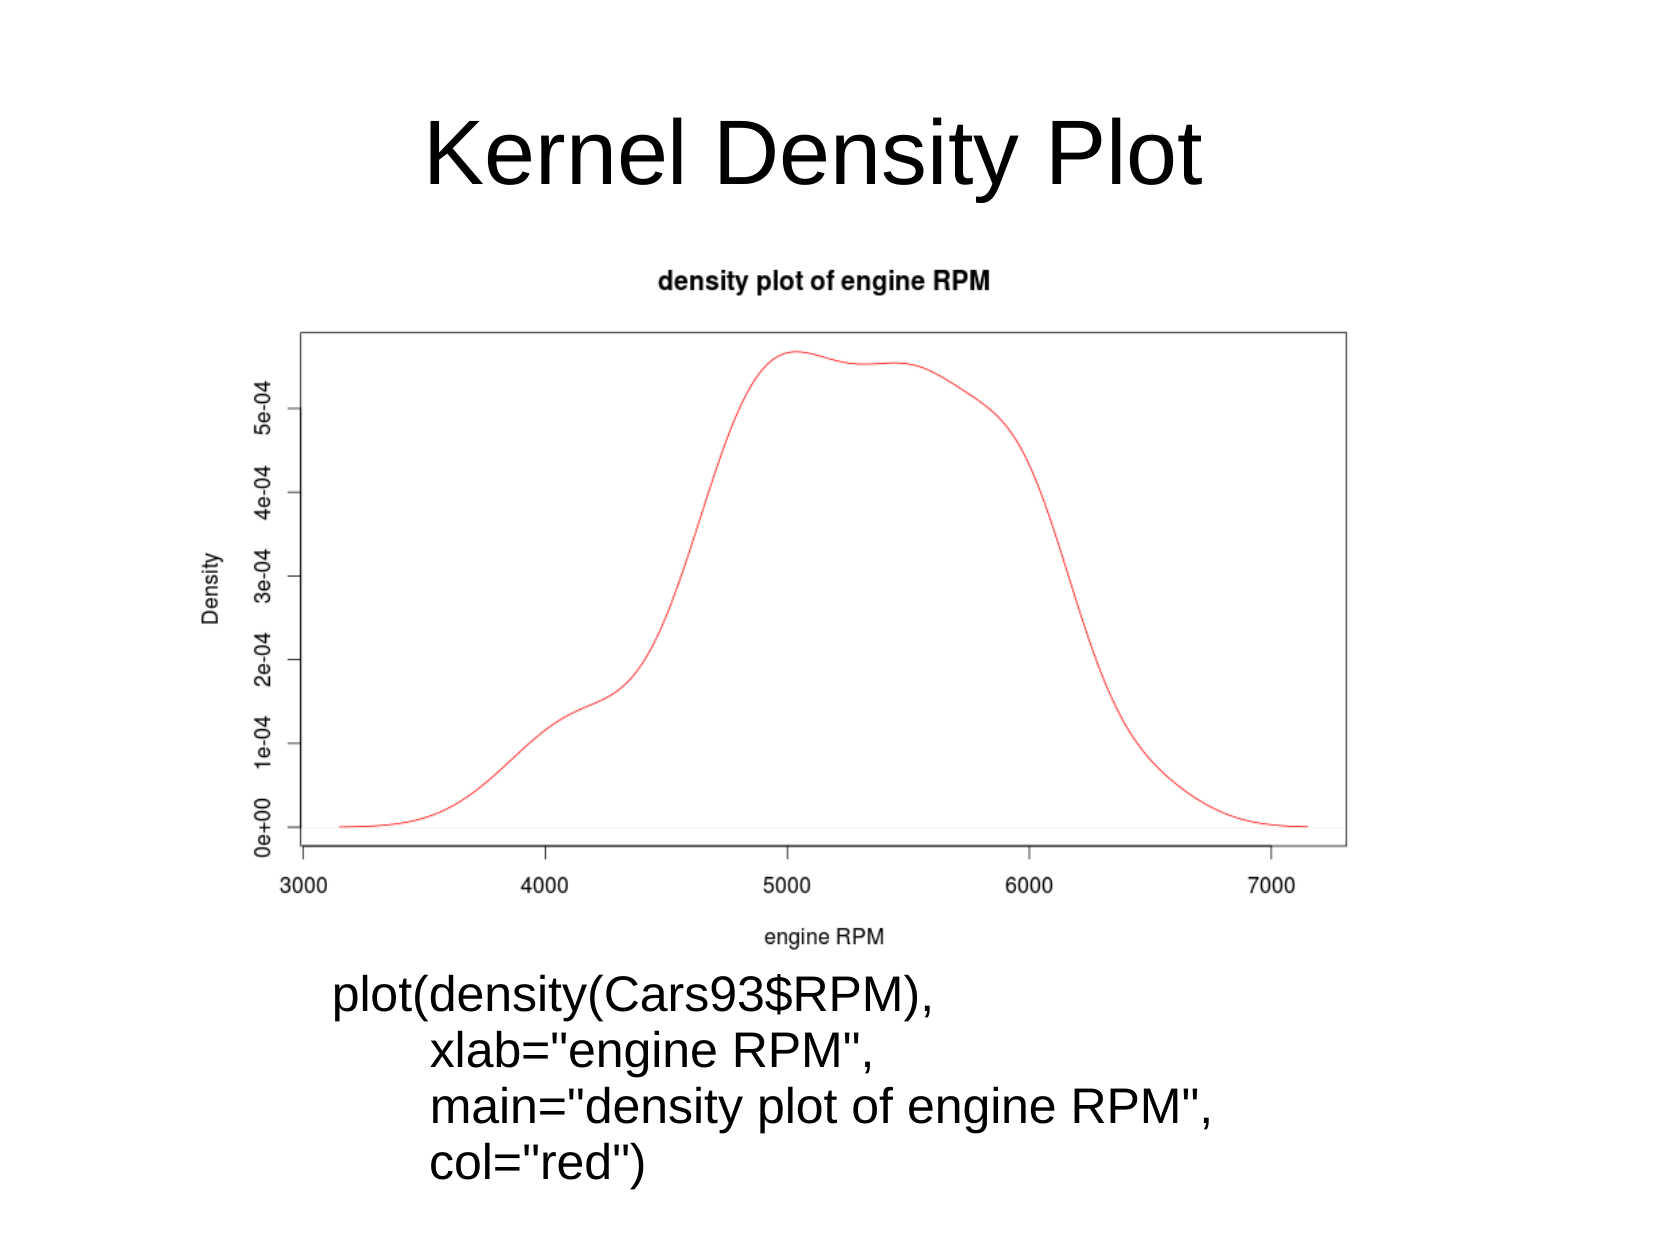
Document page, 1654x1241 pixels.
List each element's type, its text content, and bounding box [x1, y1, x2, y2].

picture [195, 257, 1401, 290]
text_box plot(density(Cars93$RPM), xlab="engine RPM", main="density plot of engine RPM", col="red") [261, 959, 1402, 1241]
subtitle [82, 290, 1538, 1010]
title Kernel Density Plot [82, 49, 1571, 257]
